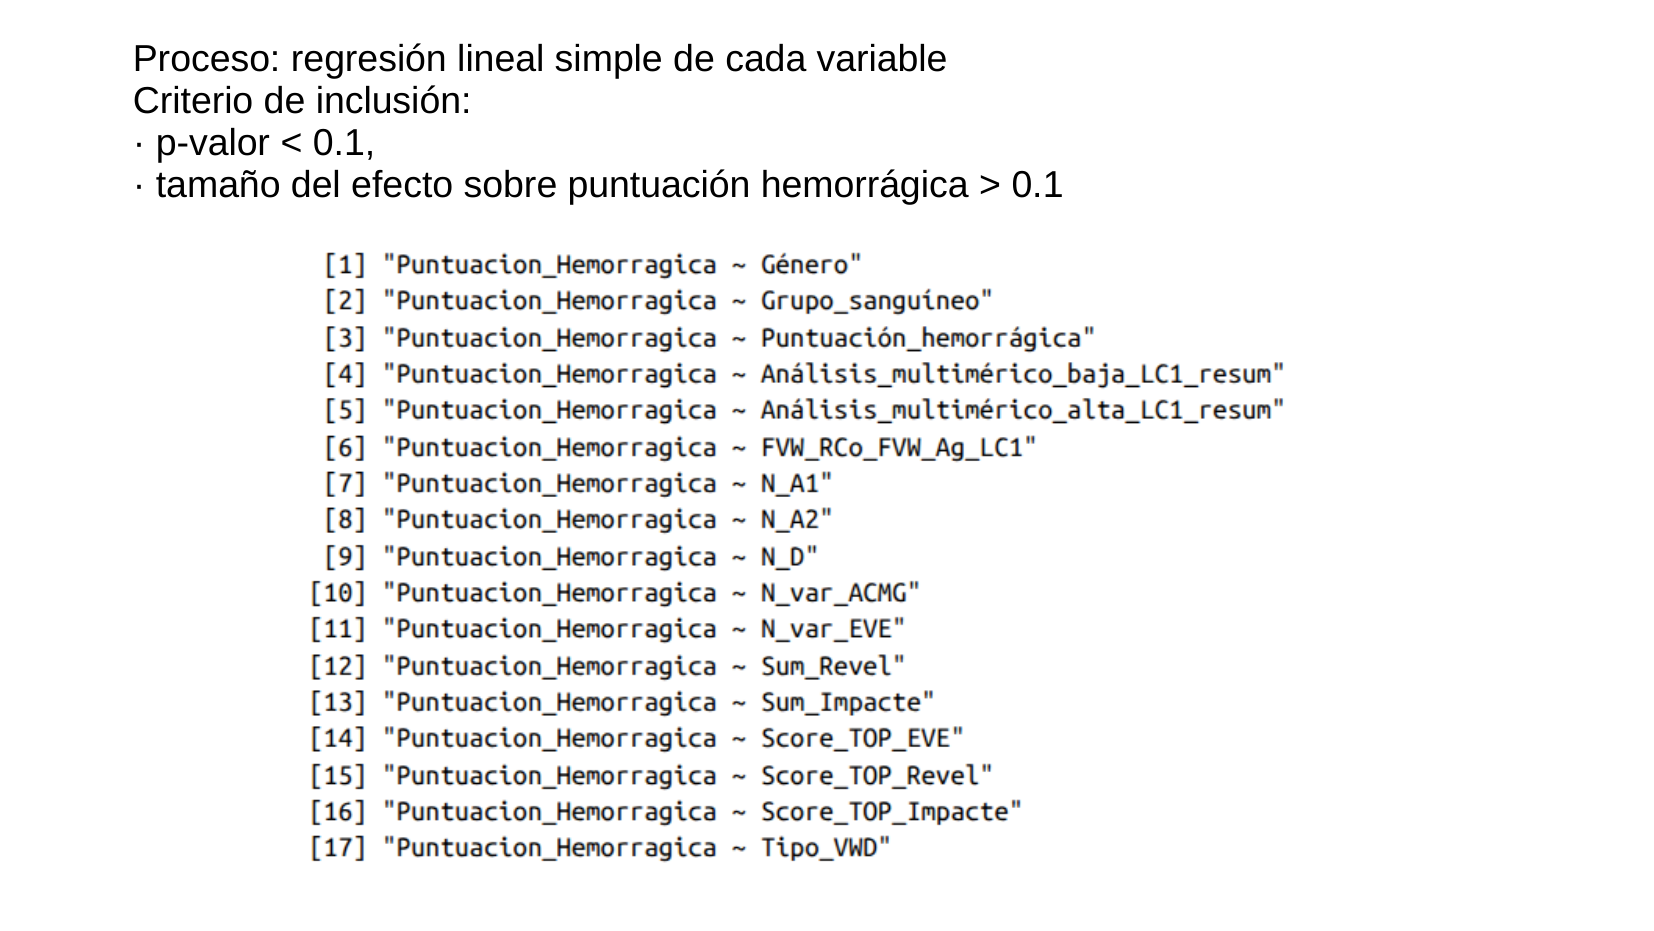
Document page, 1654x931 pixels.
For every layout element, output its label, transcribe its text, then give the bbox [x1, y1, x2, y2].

picture [295, 236, 1297, 884]
text_box Proceso: regresión lineal simple de cada variable Criterio de inclusión: · p-valor < 0.1, · tamaño del efecto sobre puntuación hemorrágica > 0.1 [118, 29, 1536, 213]
